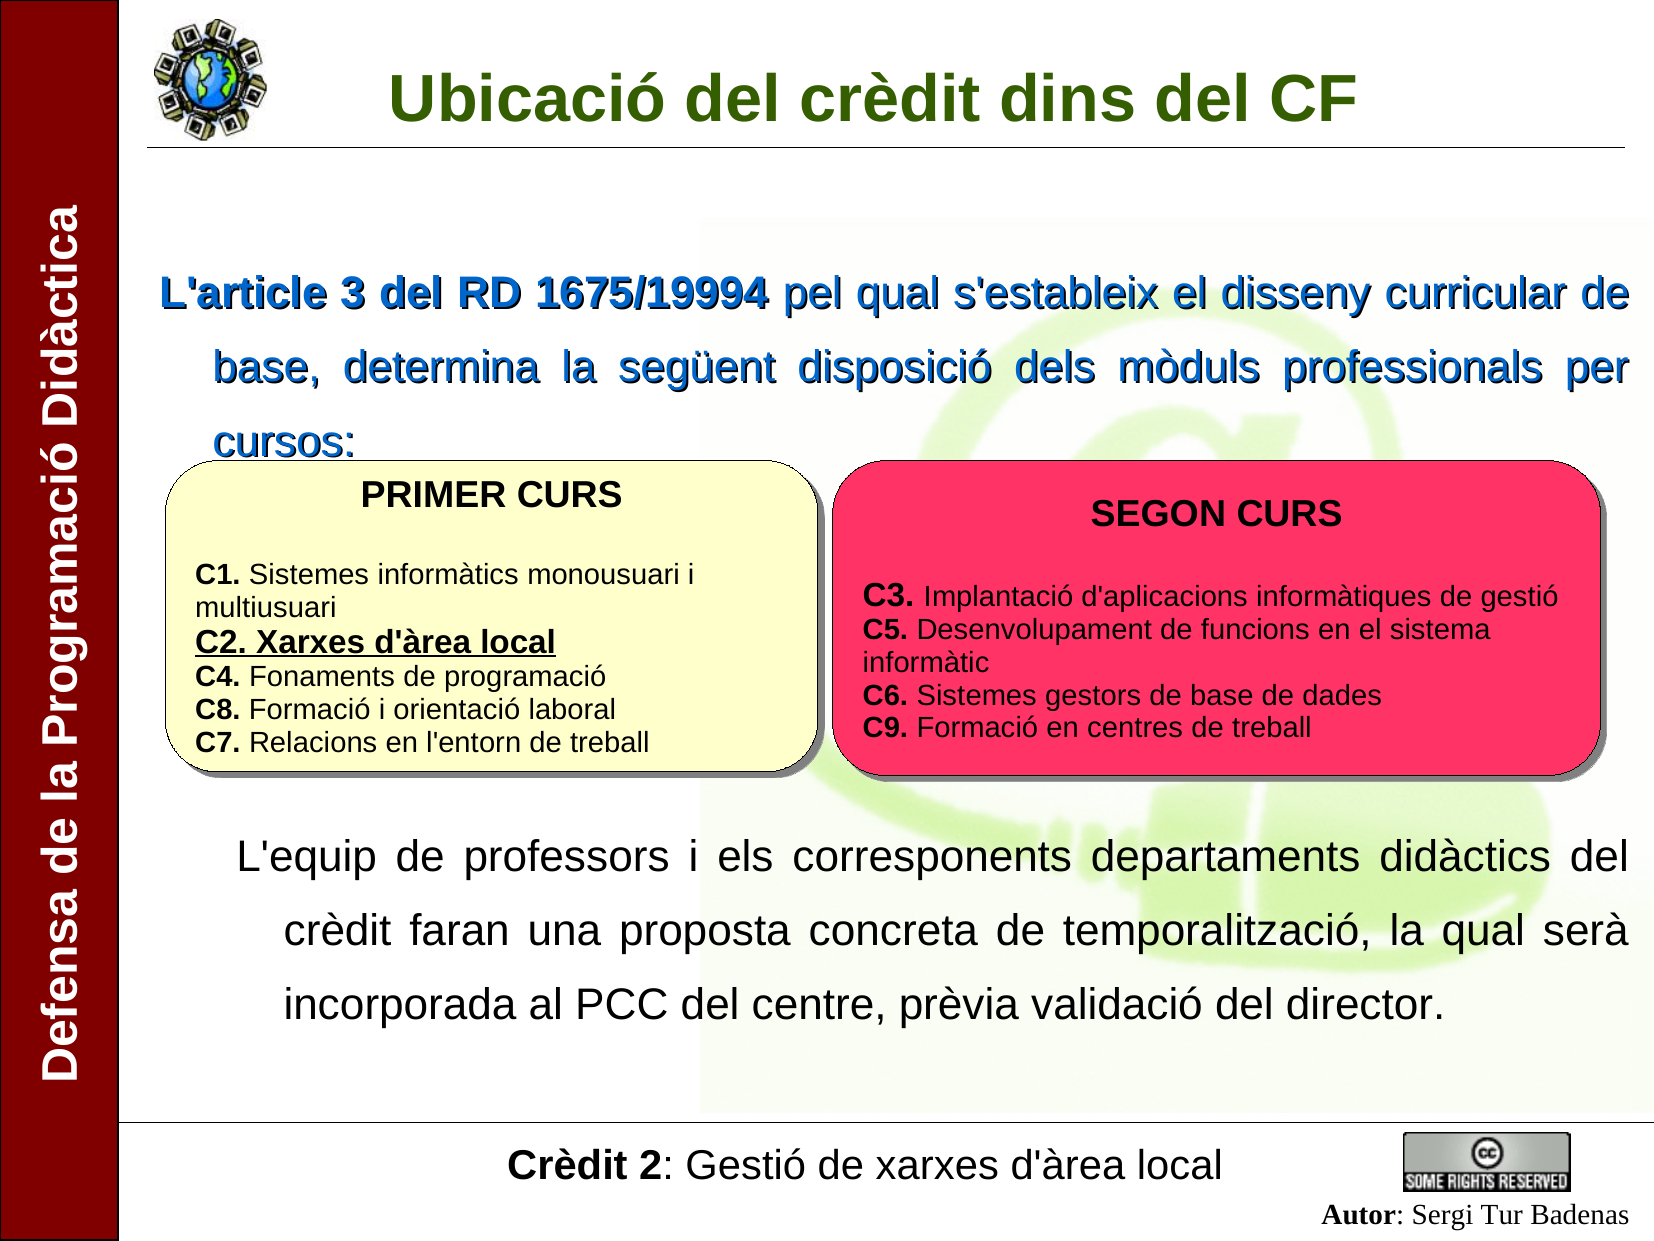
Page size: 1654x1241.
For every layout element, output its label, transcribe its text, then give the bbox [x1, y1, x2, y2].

text_box SEGON CURS C3. Implantació d'aplicacions informàtiques de gestió C5. Desenvolupament de funcions en el sistema informàtic C6. Sistemes gestors de base de dades C9. Formació en centres de treball [832, 460, 1601, 776]
picture [1403, 1132, 1571, 1192]
list L'article 3 del RD 1675/19994 pel qual s'estableix el disseny curricular de base, determina la següent disposició dels mòduls professionals per cursos: L'equip de professors i els corresponents departaments didàctics del crèdit faran una proposta concreta de temporalització, la qual serà incorporada al PCC del centre, prèvia validació del director. [141, 242, 1630, 1093]
picture [154, 19, 268, 49]
title Ubicació del crèdit dins del CF [129, 49, 1619, 148]
text_box PRIMER CURS C1. Sistemes informàtics monousuari i multiusuari C2. Xarxes d'àrea local C4. Fonaments de programació C8. Formació i orientació laboral C7. Relacions en l'entorn de treball [165, 460, 818, 772]
picture [700, 217, 1654, 1113]
